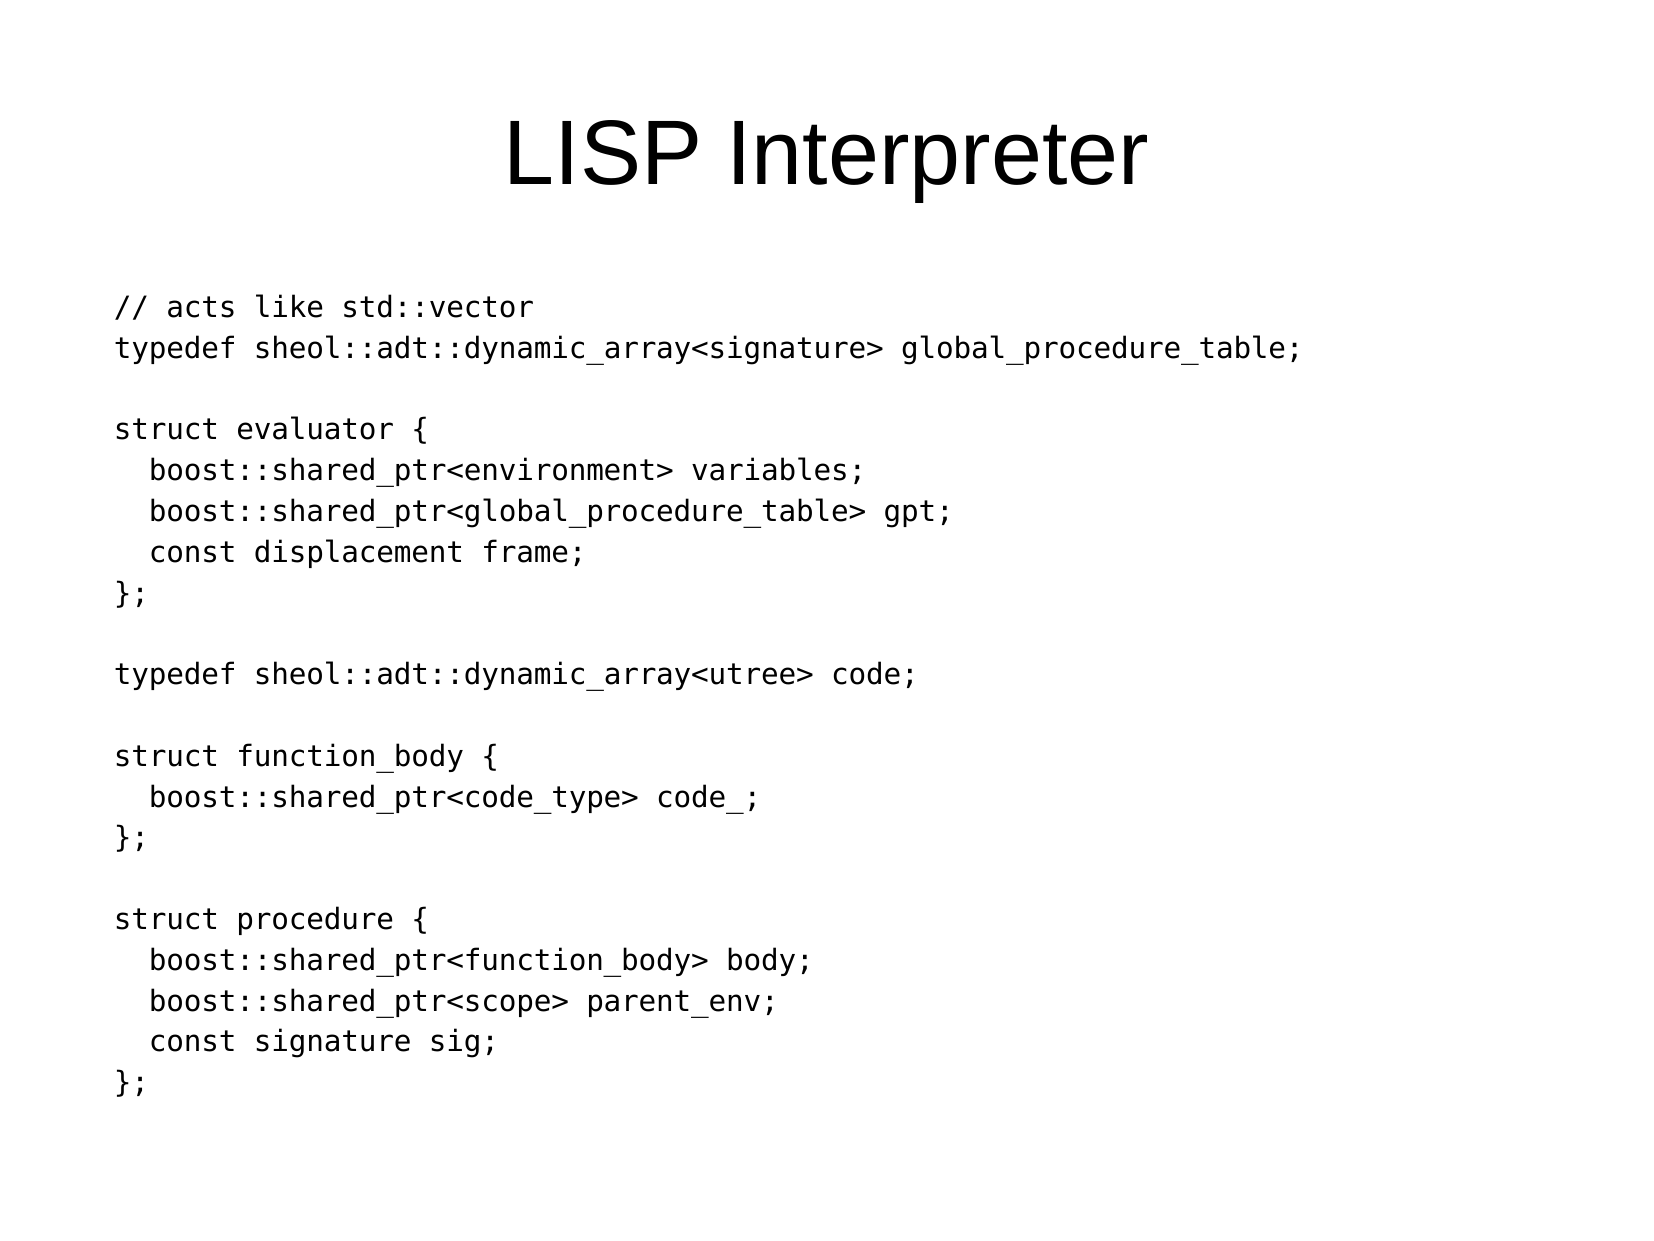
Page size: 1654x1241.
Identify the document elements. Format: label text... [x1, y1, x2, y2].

list // acts like std::vector typedef sheol::adt::dynamic_array<signature> global_procedure_table; struct evaluator { boost::shared_ptr<environment> variables; boost::shared_ptr<global_procedure_table> gpt; const displacement frame; }; typedef sheol::adt::dynamic_array<utree> code; struct function_body { boost::shared_ptr<code_type> code_; }; struct procedure { boost::shared_ptr<function_body> body; boost::shared_ptr<scope> parent_env; const signature sig; }; [82, 290, 1571, 1109]
title LISP Interpreter [82, 49, 1571, 257]
